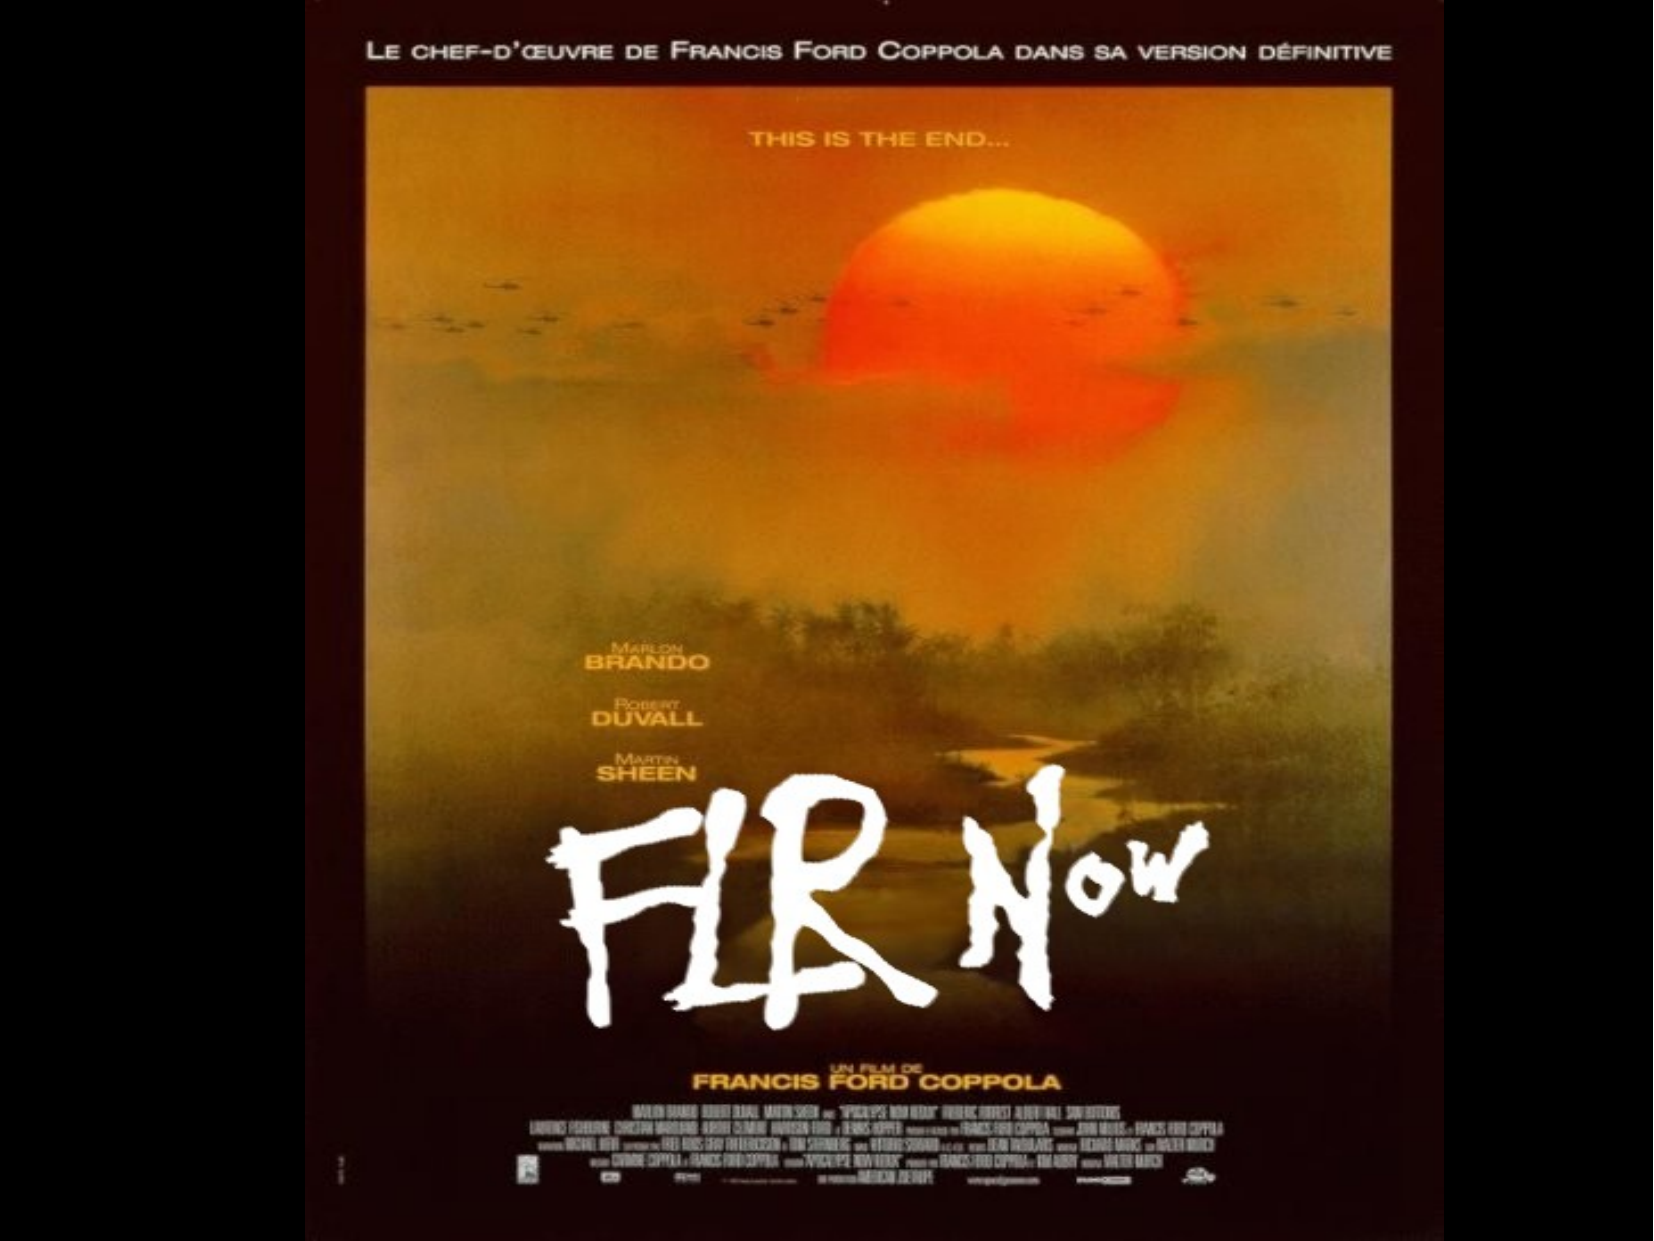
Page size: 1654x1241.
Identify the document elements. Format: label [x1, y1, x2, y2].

picture [305, 0, 1444, 1241]
